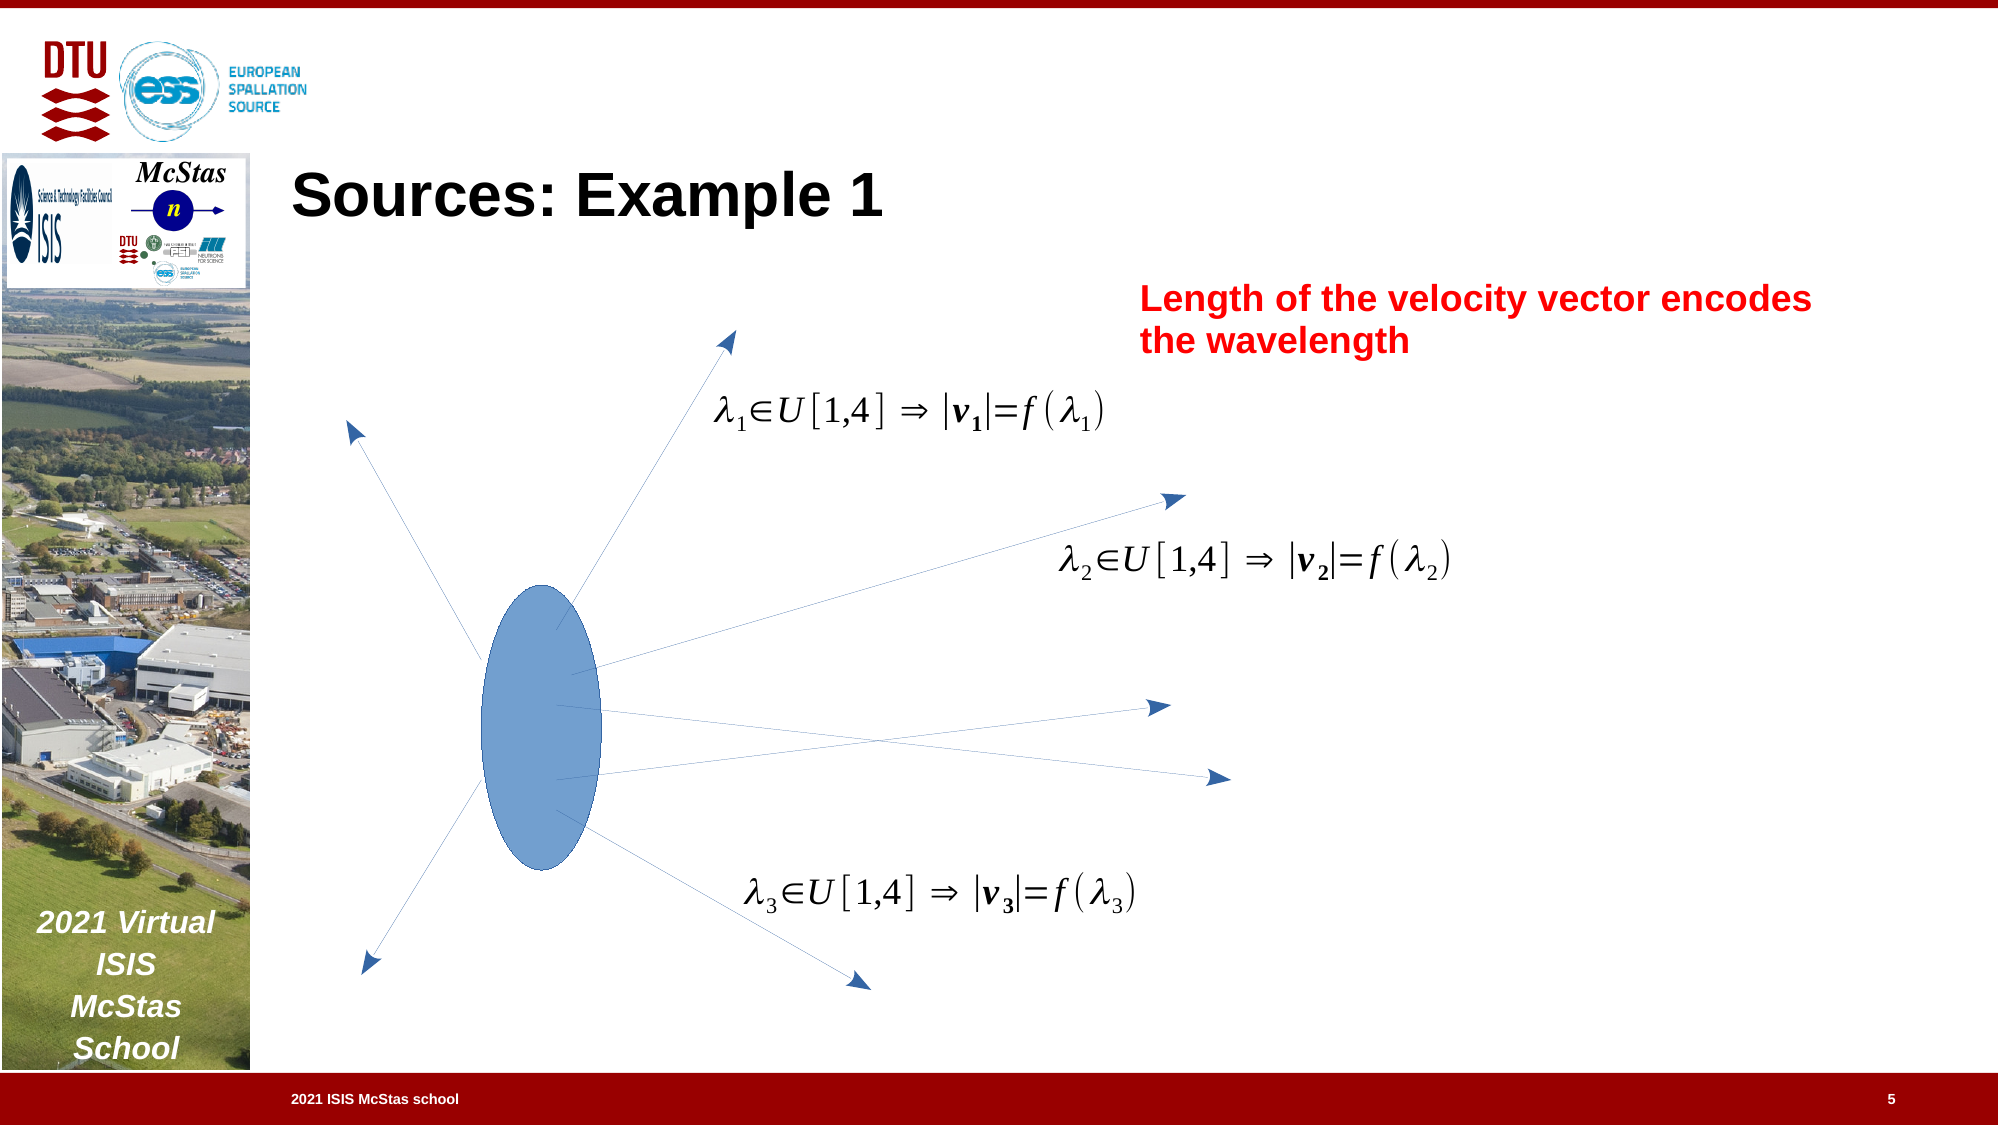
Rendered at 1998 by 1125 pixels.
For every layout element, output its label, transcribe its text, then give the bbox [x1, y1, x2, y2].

slide_number <number> [1887, 1088, 1909, 1110]
picture [119, 41, 307, 142]
title Sources: Example 1 [291, 69, 1819, 230]
chart [736, 870, 1143, 918]
chart [706, 387, 1112, 436]
picture [2, 153, 250, 1070]
text_box Length of the velocity vector encodes the wavelength [1125, 270, 1861, 369]
text_box [481, 585, 602, 871]
chart [1051, 537, 1458, 586]
